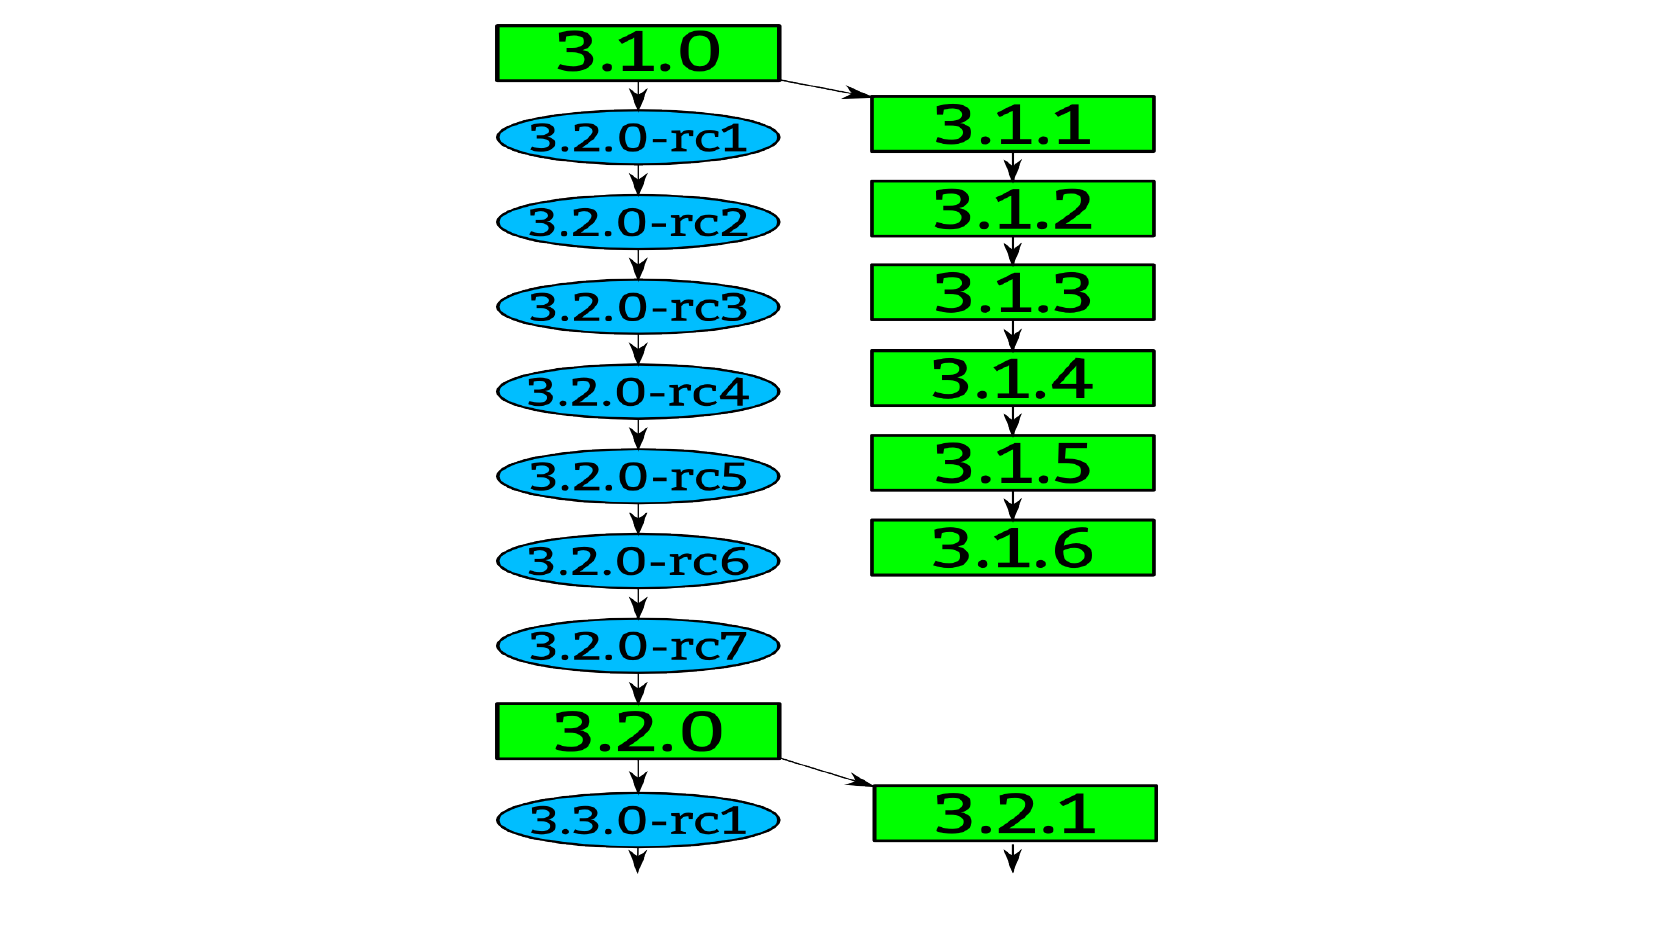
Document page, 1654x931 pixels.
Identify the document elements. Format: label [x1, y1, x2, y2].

text_box [784, 13, 1310, 886]
picture [495, 24, 1158, 874]
